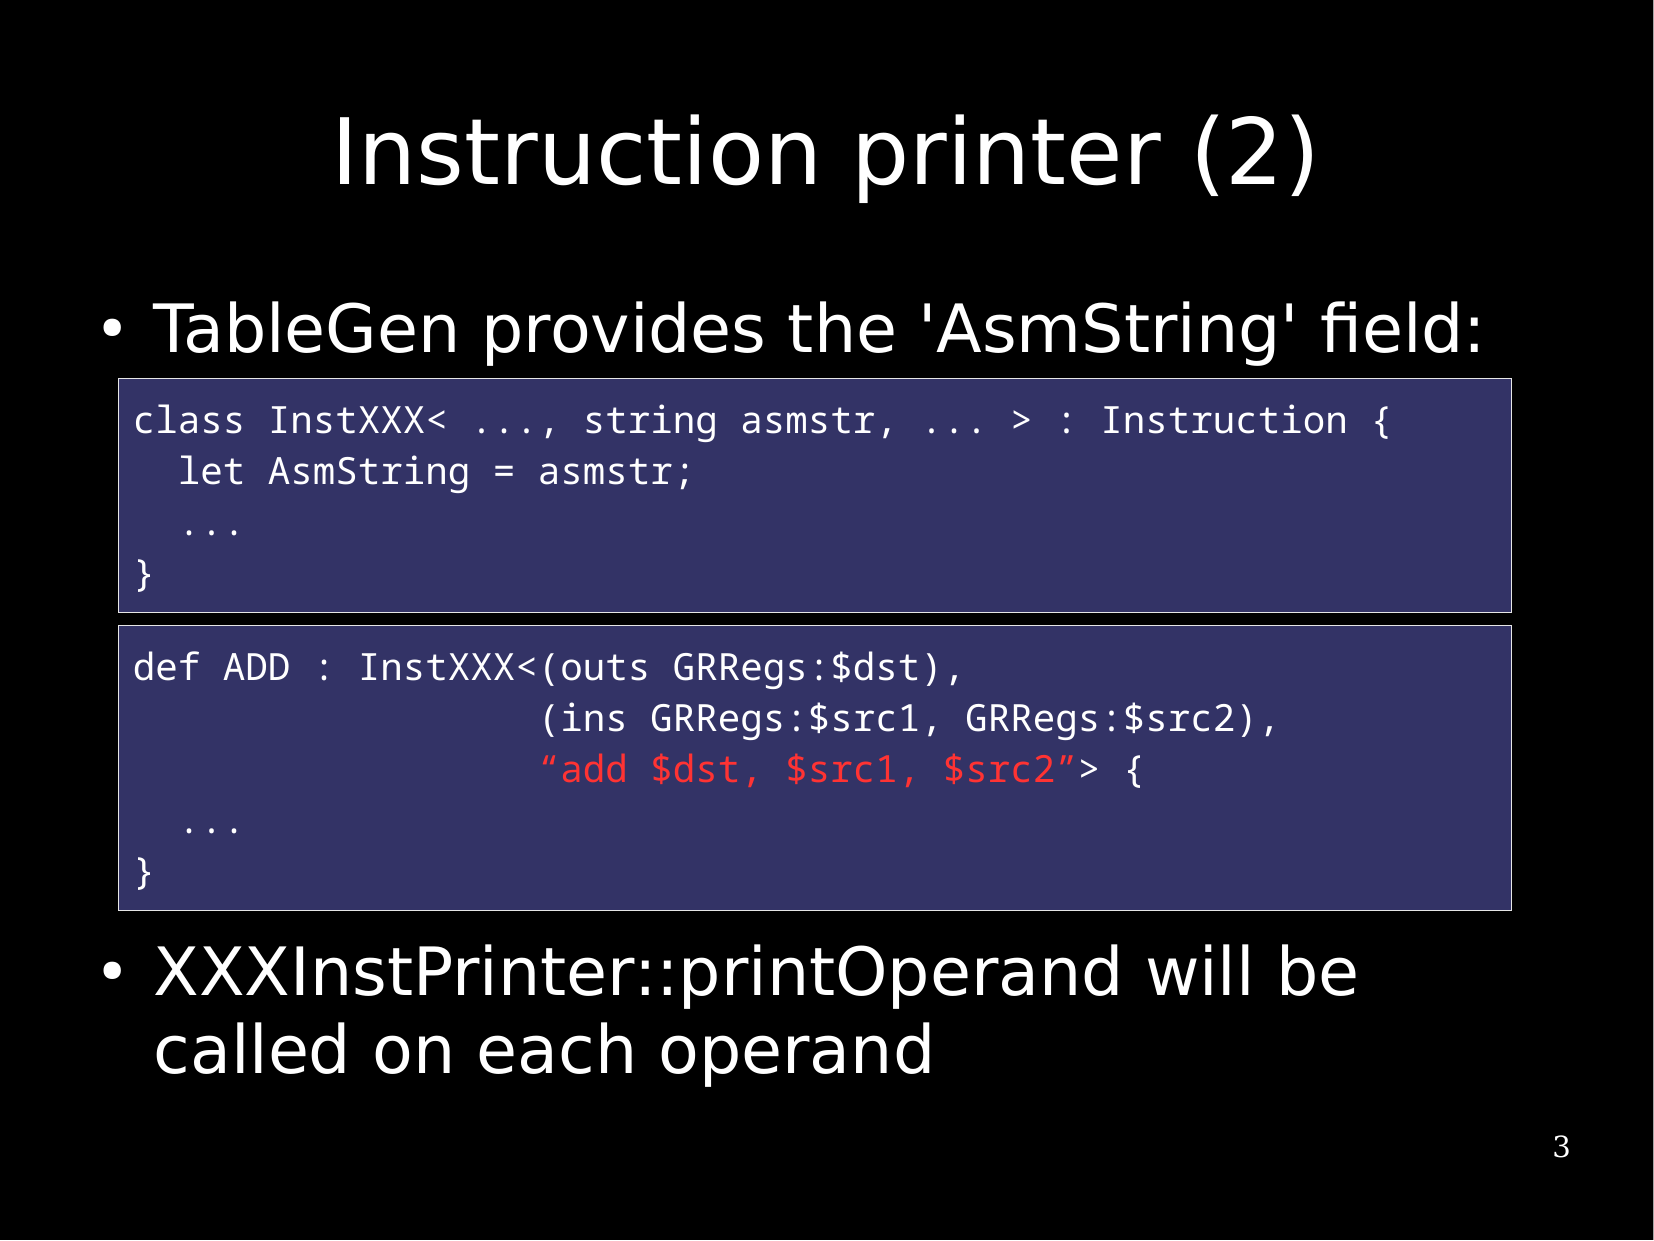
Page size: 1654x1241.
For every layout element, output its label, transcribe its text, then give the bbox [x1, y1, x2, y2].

list TableGen provides the 'AsmString' field: XXXInstPrinter::printOperand will be called on each operand [82, 290, 1571, 1205]
text_box class InstXXX< ..., string asmstr, ... > : Instruction { let AsmString = asmstr; ... } [118, 378, 1512, 583]
text_box def ADD : InstXXX<(outs GRRegs:$dst), (ins GRRegs:$src1, GRRegs:$src2), “add $dst, $src1, $src2”> { ... } [118, 625, 1512, 874]
title Instruction printer (2) [82, 49, 1571, 257]
